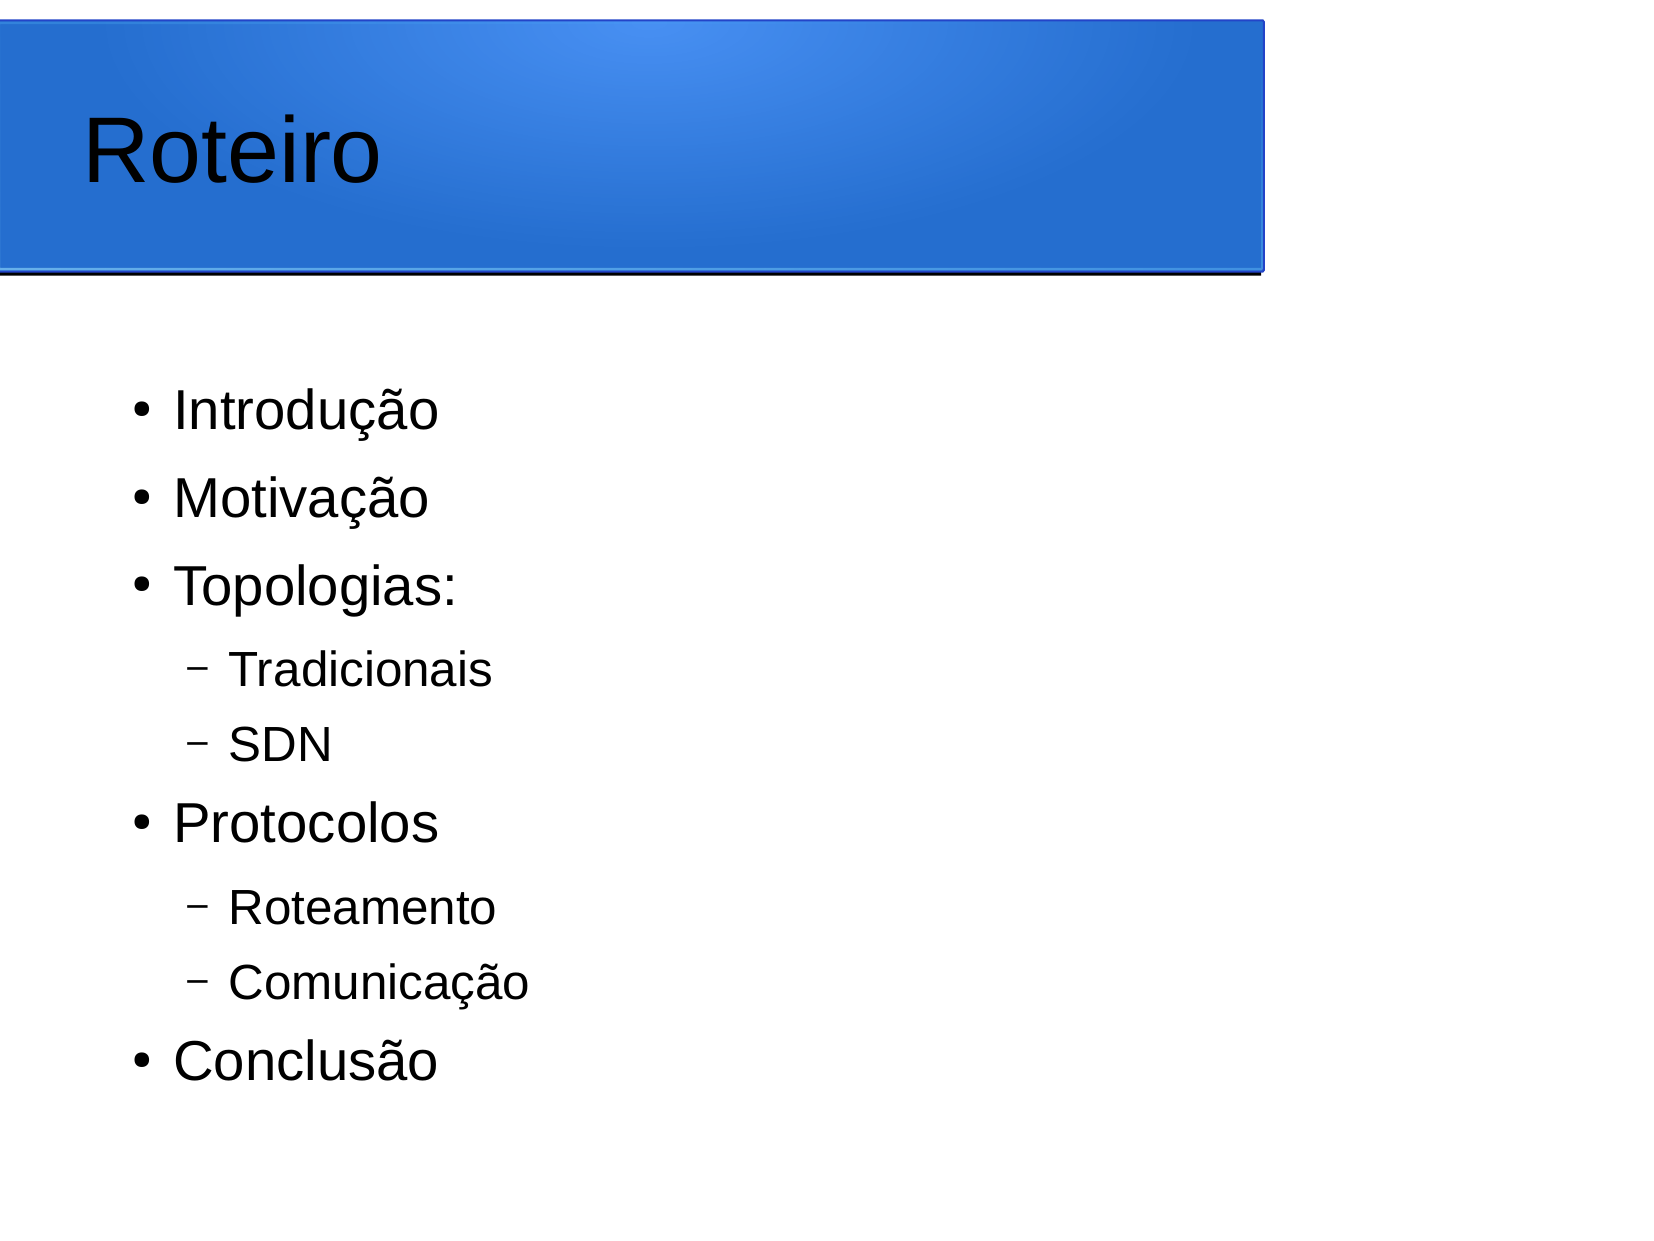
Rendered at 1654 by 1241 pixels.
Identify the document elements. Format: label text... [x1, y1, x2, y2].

list Introdução Motivação Topologias: Tradicionais SDN Protocolos Roteamento Comunicação Conclusão [118, 378, 1607, 1099]
title Roteiro [82, 47, 1235, 252]
